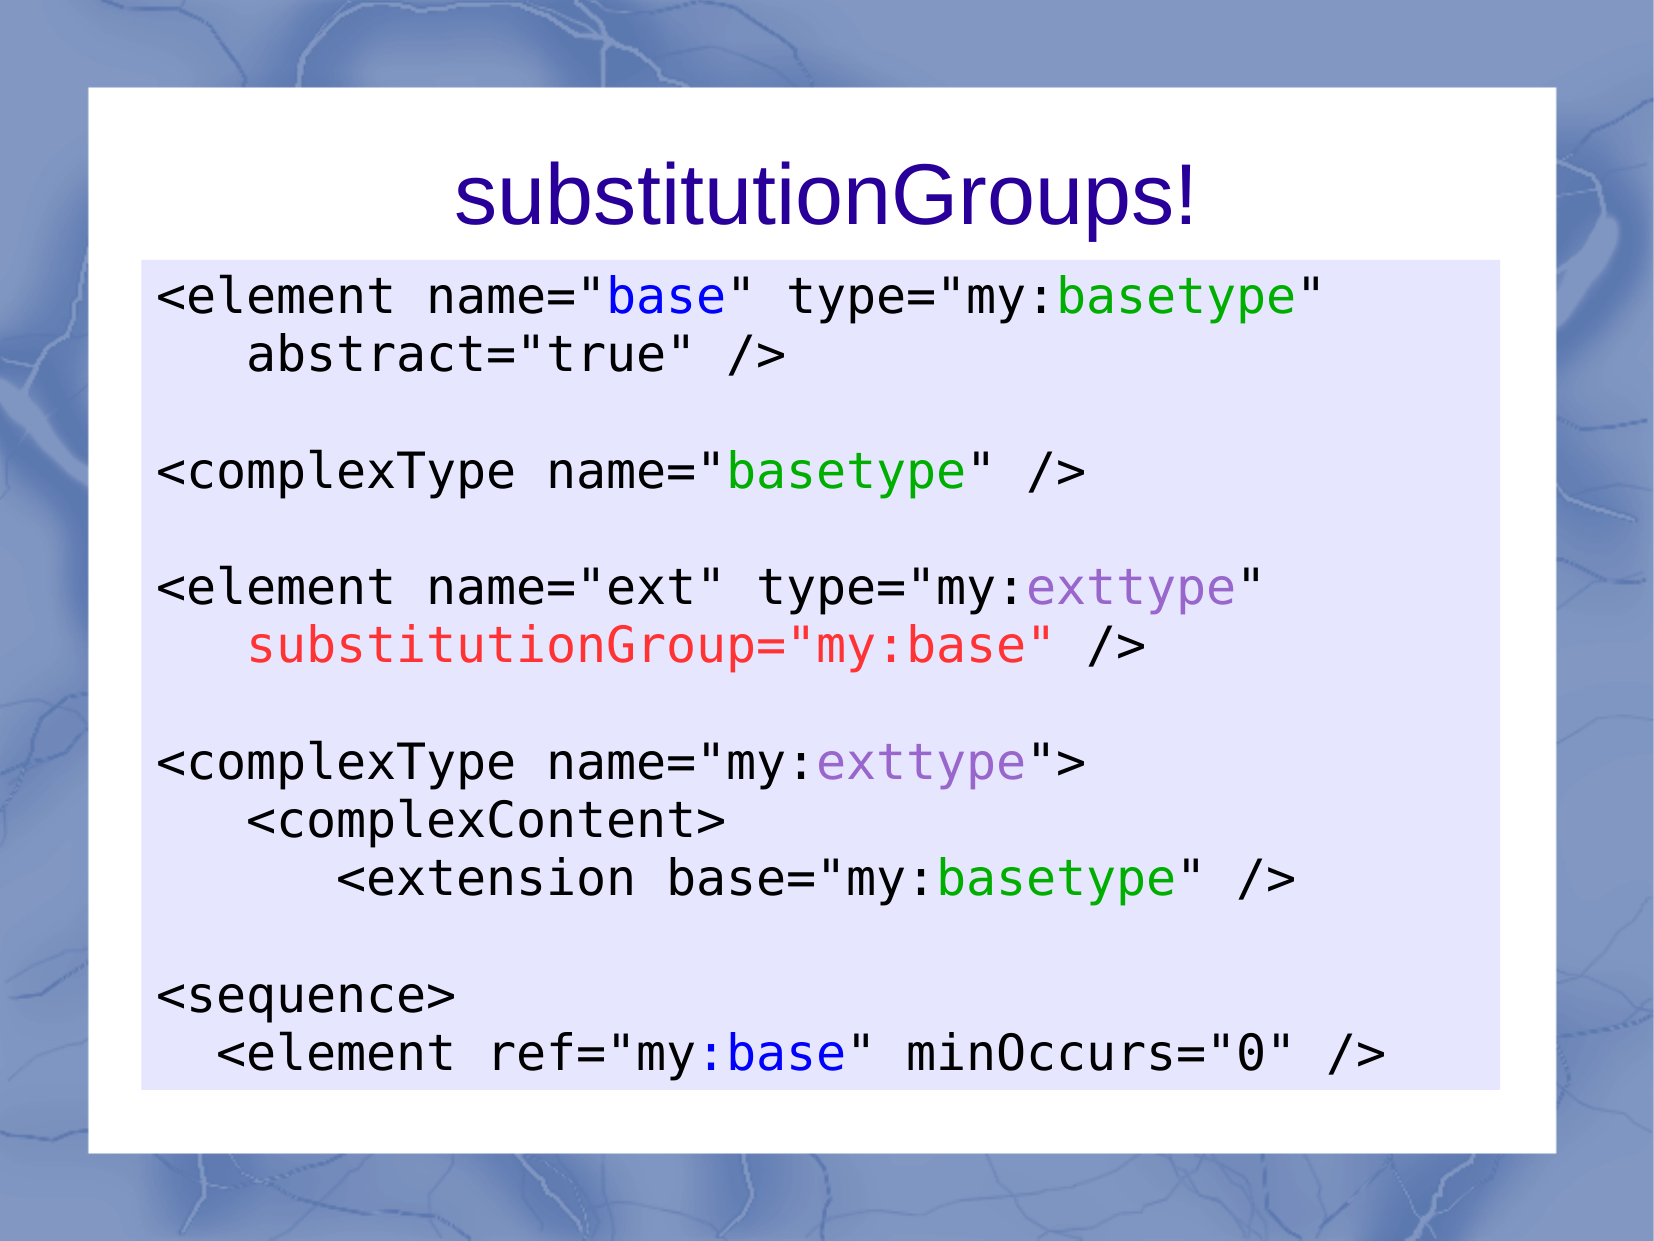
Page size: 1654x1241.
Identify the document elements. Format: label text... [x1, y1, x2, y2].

text_box <element name="base" type="my:basetype" abstract="true" /> <complexType name="basetype" /> <element name="ext" type="my:exttype" substitutionGroup="my:base" /> <complexType name="my:exttype"> <complexContent> <extension base="my:basetype" /> <sequence> <element ref="my:base" minOccurs="0" /> [141, 259, 1501, 1090]
title substitutionGroups! [118, 90, 1536, 298]
picture [0, 0, 1654, 1241]
